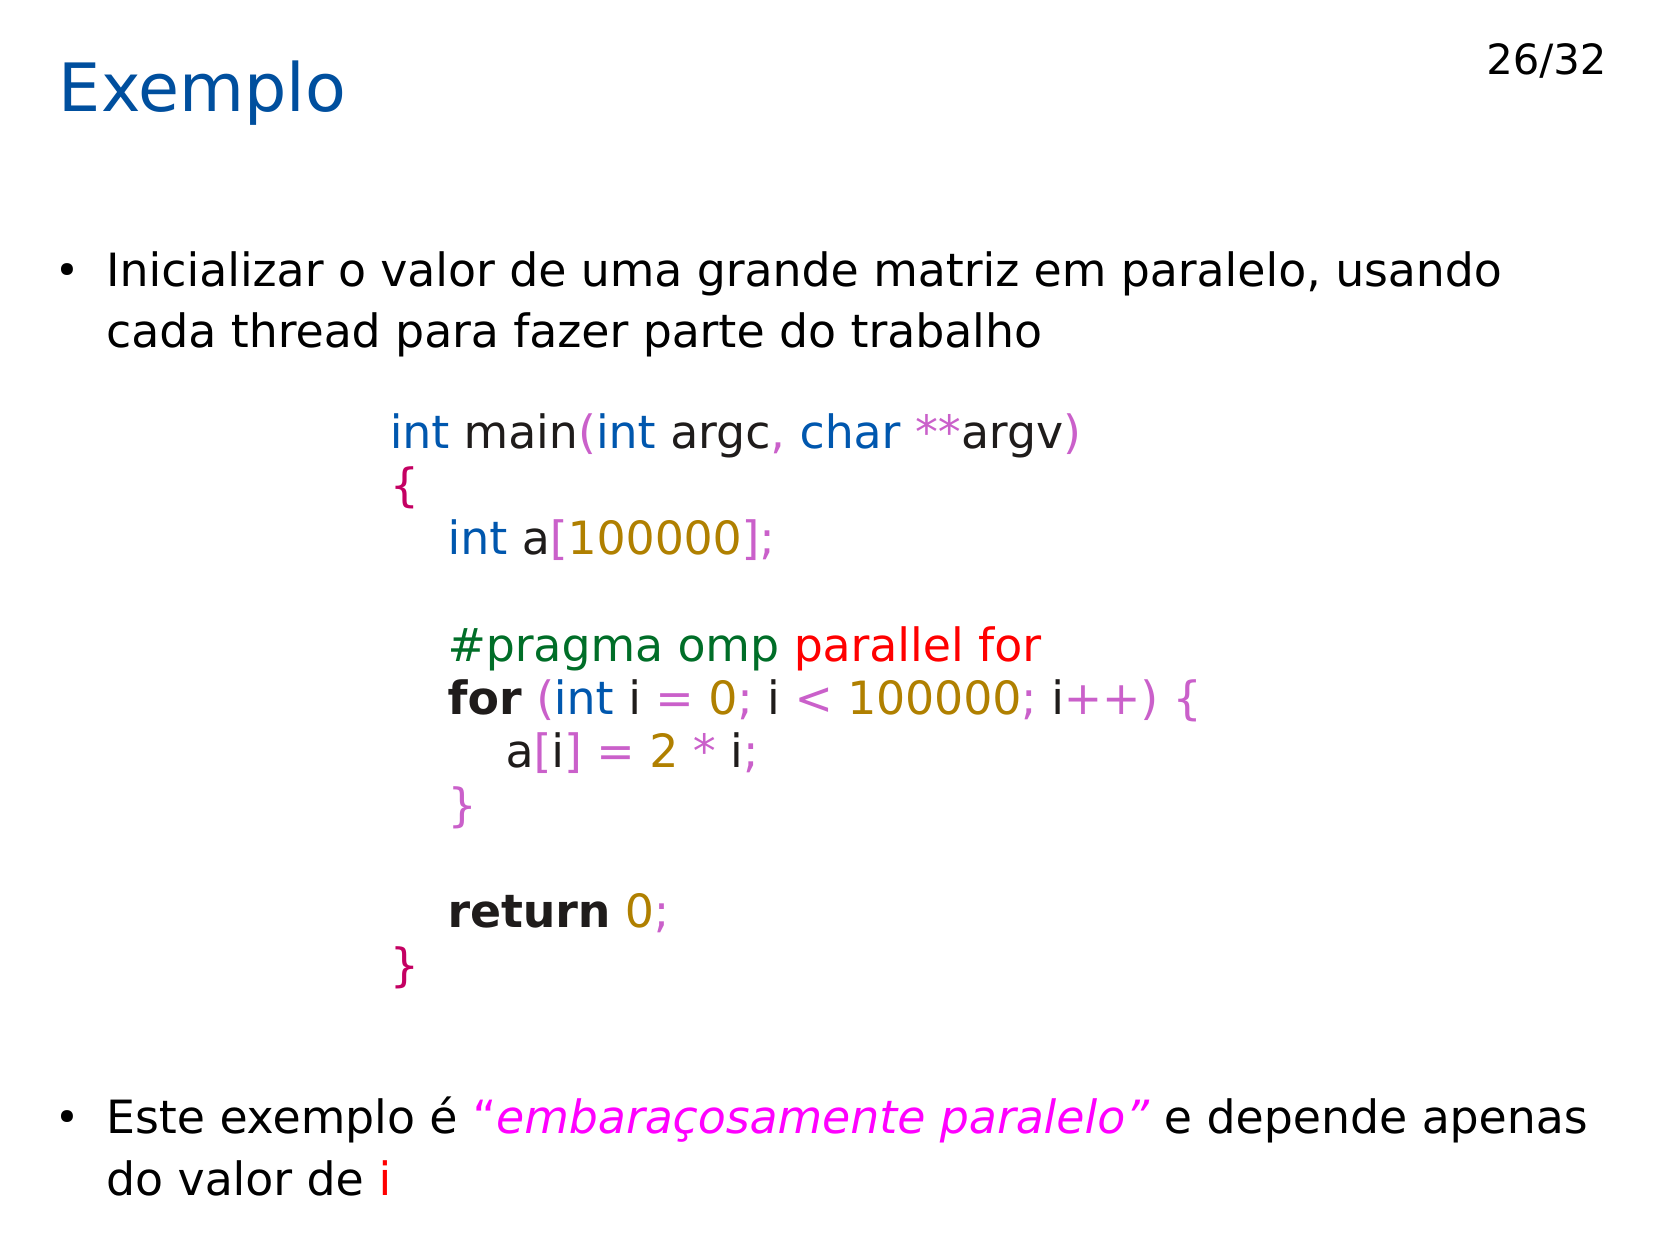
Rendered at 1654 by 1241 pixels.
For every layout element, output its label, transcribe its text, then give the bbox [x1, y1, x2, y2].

title Exemplo [59, 29, 1506, 148]
text_box int main(int argc, char **argv) { int a[100000]; #pragma omp parallel for for (int i = 0; i < 100000; i++) { a[i] = 2 * i; } return 0; } [374, 398, 1326, 1000]
list Inicializar o valor de uma grande matriz em paralelo, usando cada thread para fazer parte do trabalho Este exemplo é “embaraçosamente paralelo” e depende apenas do valor de i [59, 236, 1595, 1211]
